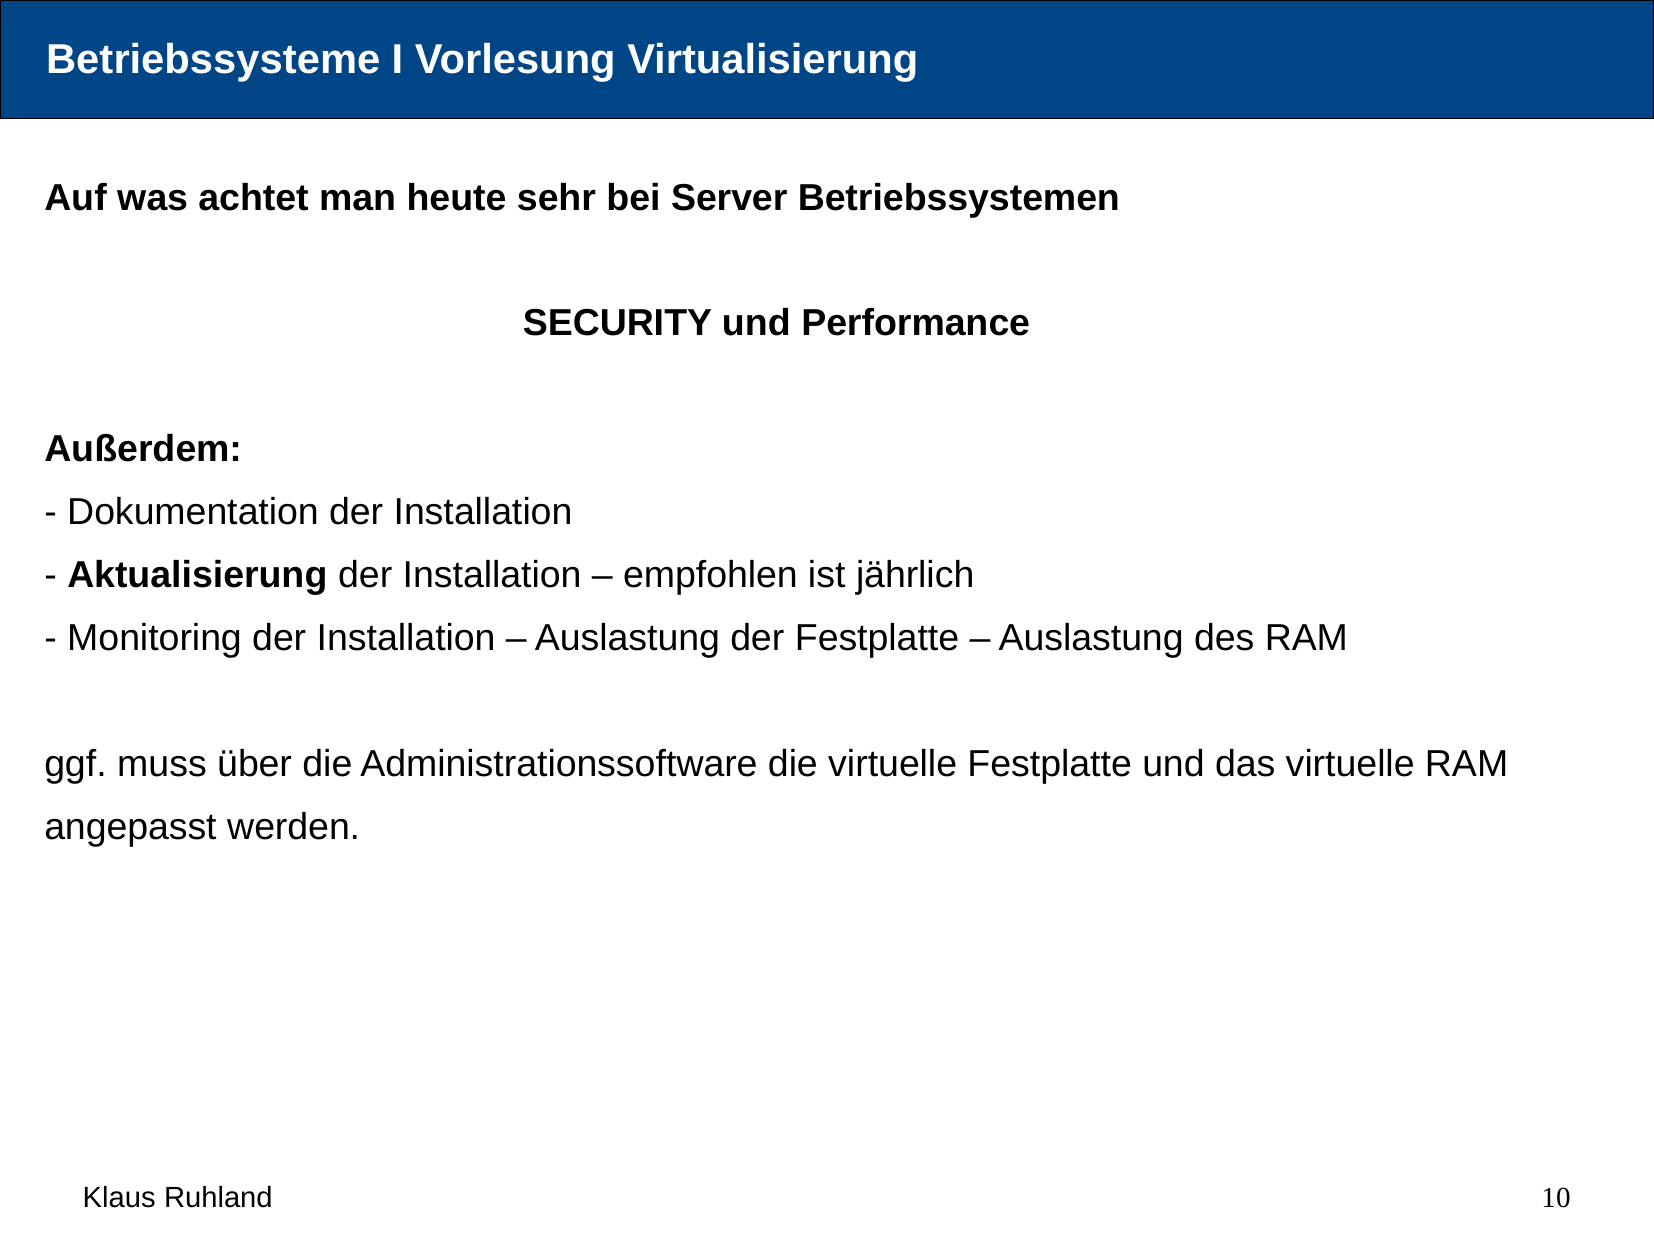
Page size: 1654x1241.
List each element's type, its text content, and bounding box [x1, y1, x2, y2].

text_box Auf was achtet man heute sehr bei Server Betriebssystemen SECURITY und Performance Außerdem: - Dokumentation der Installation - Aktualisierung der Installation – empfohlen ist jährlich - Monitoring der Installation – Auslastung der Festplatte – Auslastung des RAM ggf. muss über die Administrationssoftware die virtuelle Festplatte und das virtuelle RAM angepasst werden. [29, 147, 1565, 1121]
